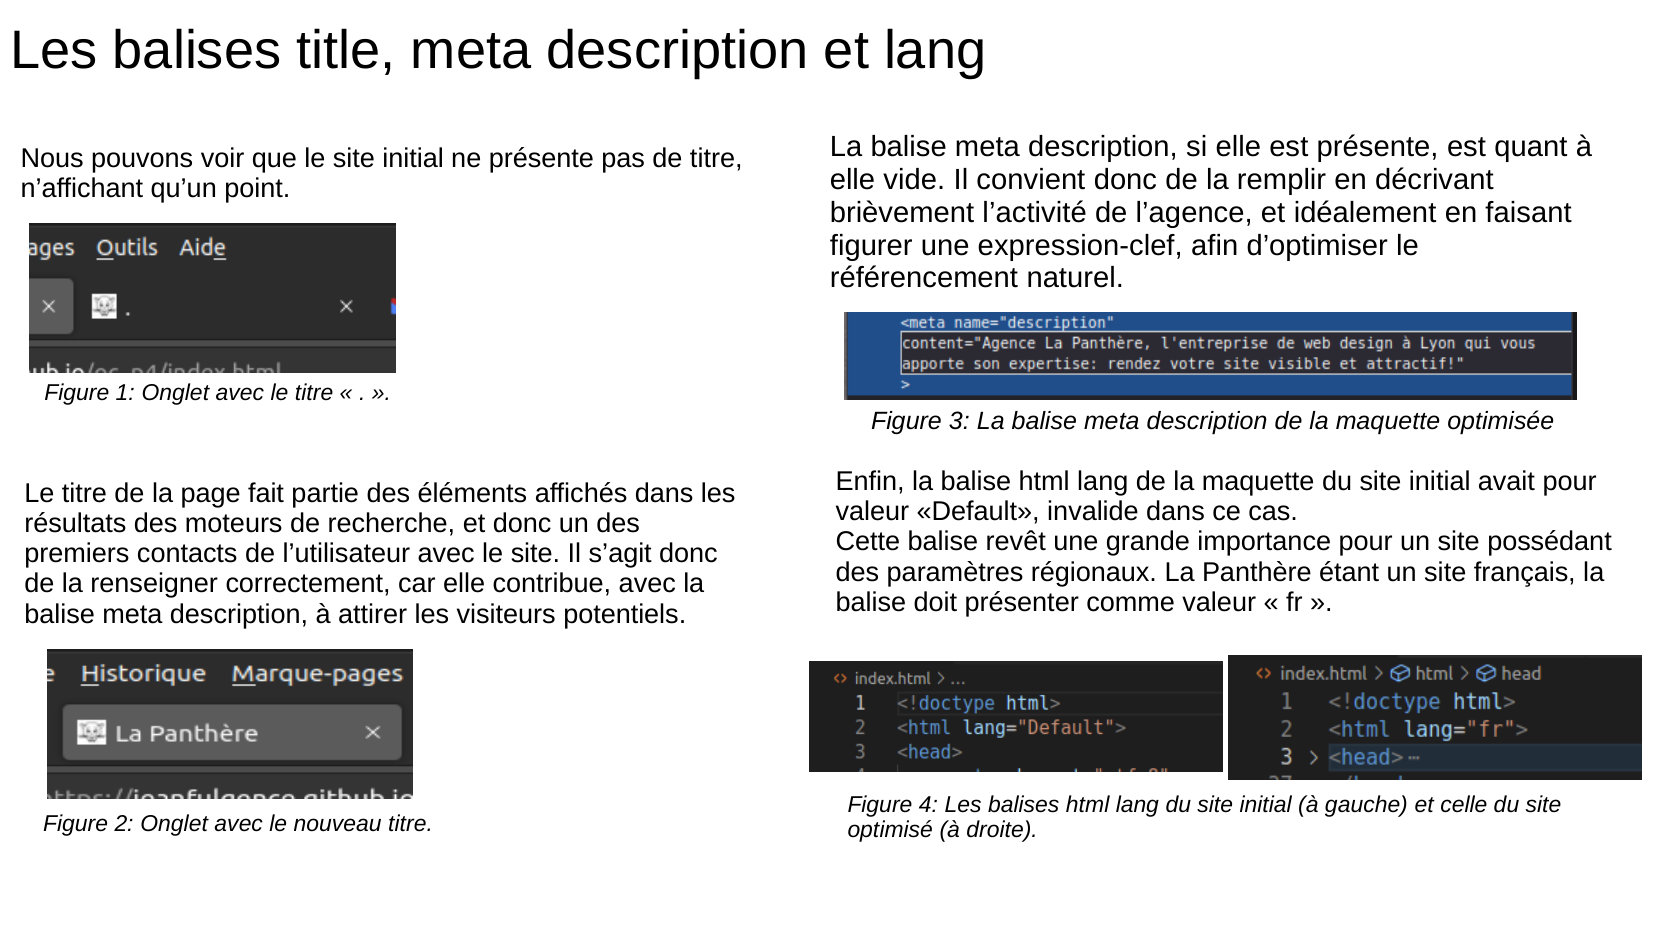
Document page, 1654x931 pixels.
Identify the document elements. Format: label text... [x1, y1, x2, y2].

text_box La balise meta description, si elle est présente, est quant à elle vide. Il convient donc de la remplir en décrivant brièvement l’activité de l’agence, et idéalement en faisant figurer une expression-clef, afin d’optimiser le référencement naturel. [814, 122, 1625, 302]
picture [29, 223, 396, 372]
text_box Le titre de la page fait partie des éléments affichés dans les résultats des moteurs de recherche, et donc un des premiers contacts de l’utilisateur avec le site. Il s’agit donc de la renseigner correctement, car elle contribue, avec la balise meta description, à attirer les visiteurs potentiels. [9, 470, 756, 637]
title Les balises title, meta description et lang [5, 6, 993, 95]
text_box Figure 1: Onglet avec le titre « . ». [29, 372, 414, 413]
picture [1228, 655, 1642, 780]
picture [844, 312, 1577, 400]
text_box Figure 3: La balise meta description de la maquette optimisée [856, 398, 1636, 449]
text_box Nous pouvons voir que le site initial ne présente pas de titre, n’affichant qu’un point. [5, 135, 780, 213]
picture [809, 661, 1223, 772]
text_box Figure 2: Onglet avec le nouveau titre. [28, 803, 461, 856]
text_box Figure 4: Les balises html lang du site initial (à gauche) et celle du site optimisé (à droite). [832, 783, 1583, 855]
picture [47, 649, 413, 799]
text_box Enfin, la balise html lang de la maquette du site initial avait pour valeur «Default», invalide dans ce cas. Cette balise revêt une grande importance pour un site possédant des paramètres régionaux. La Panthère étant un site français, la balise doit présenter comme valeur « fr ». [820, 458, 1636, 638]
